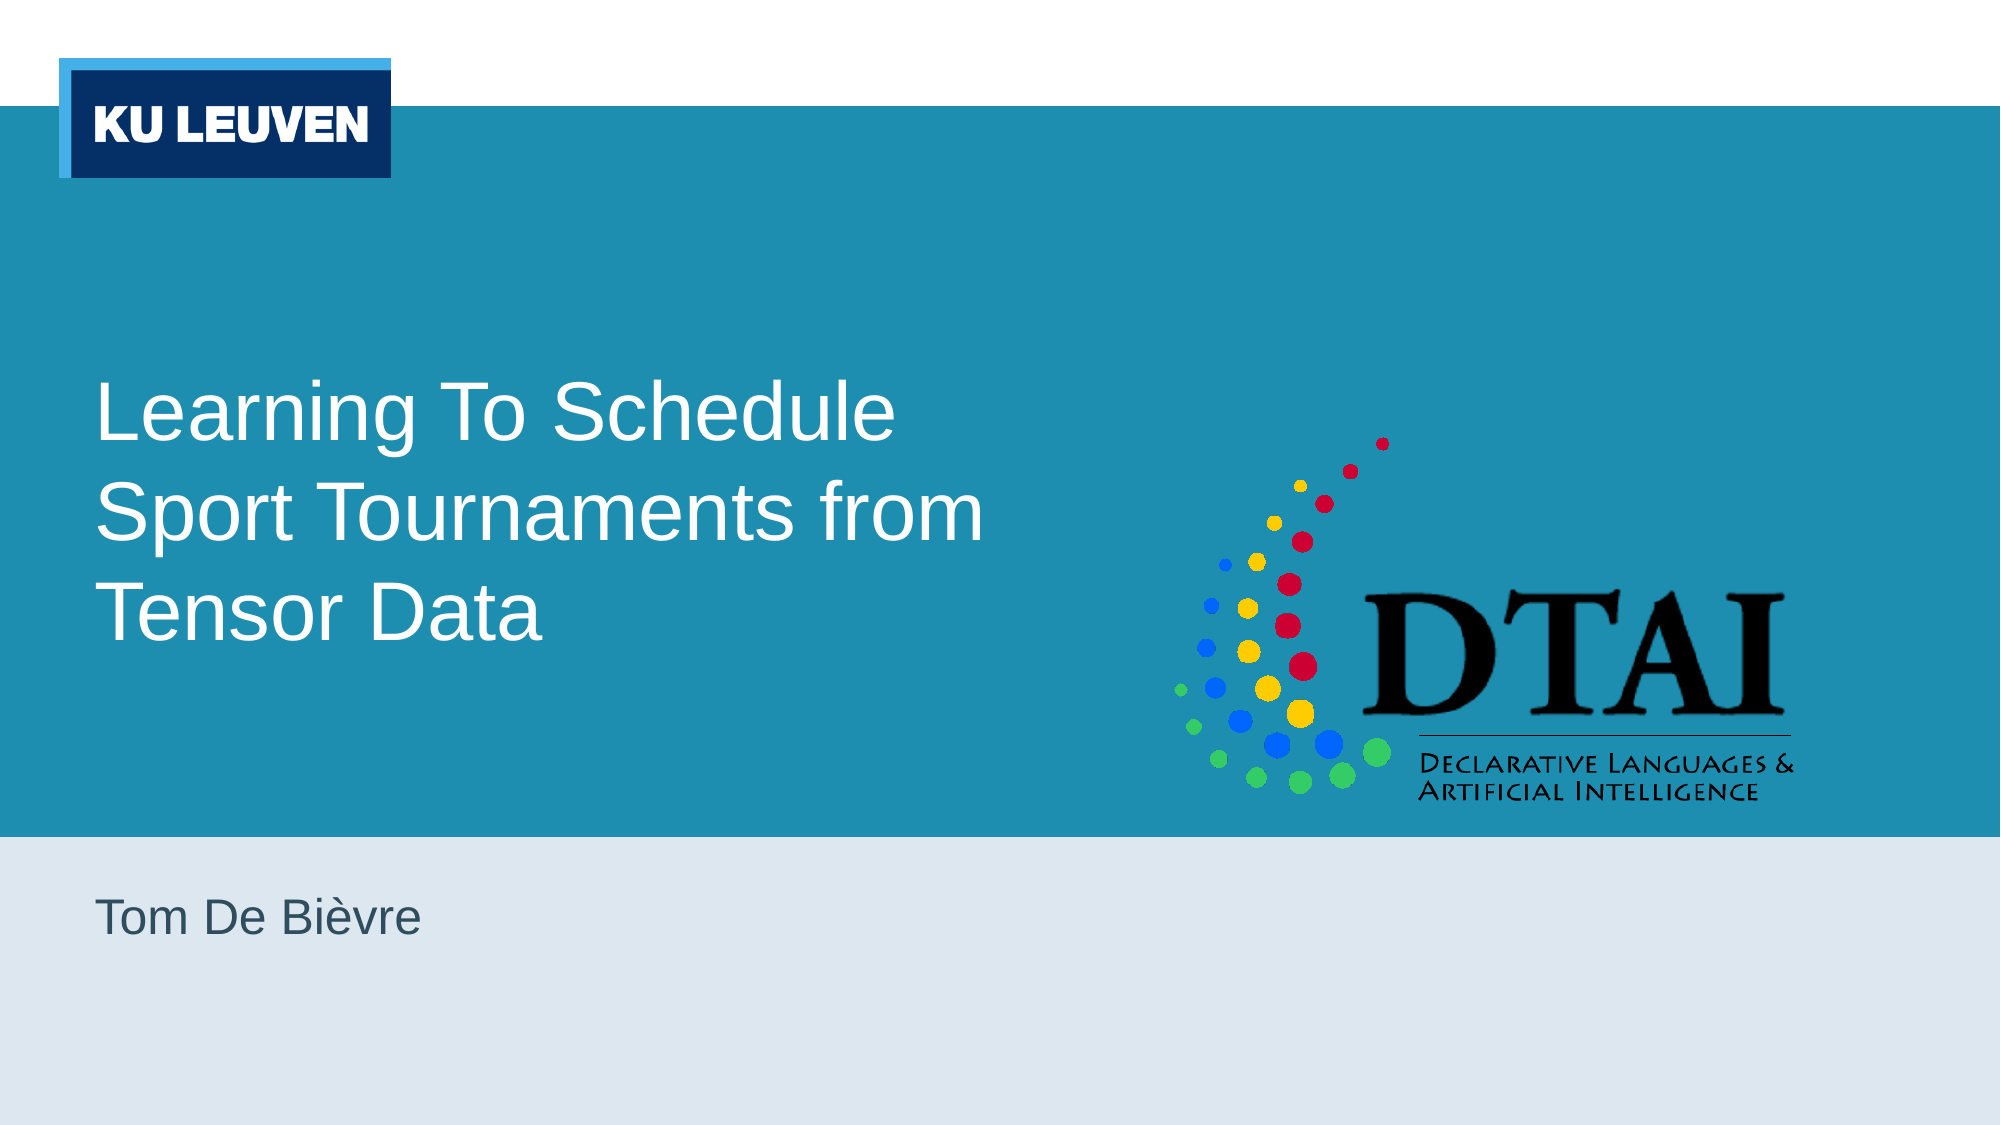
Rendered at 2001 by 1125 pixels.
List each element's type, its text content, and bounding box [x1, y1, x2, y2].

picture [59, 58, 391, 178]
picture [1166, 430, 1906, 846]
subtitle Tom De Bièvre [94, 884, 1095, 1005]
title Learning To Schedule Sport Tournaments from Tensor Data [94, 177, 1095, 838]
